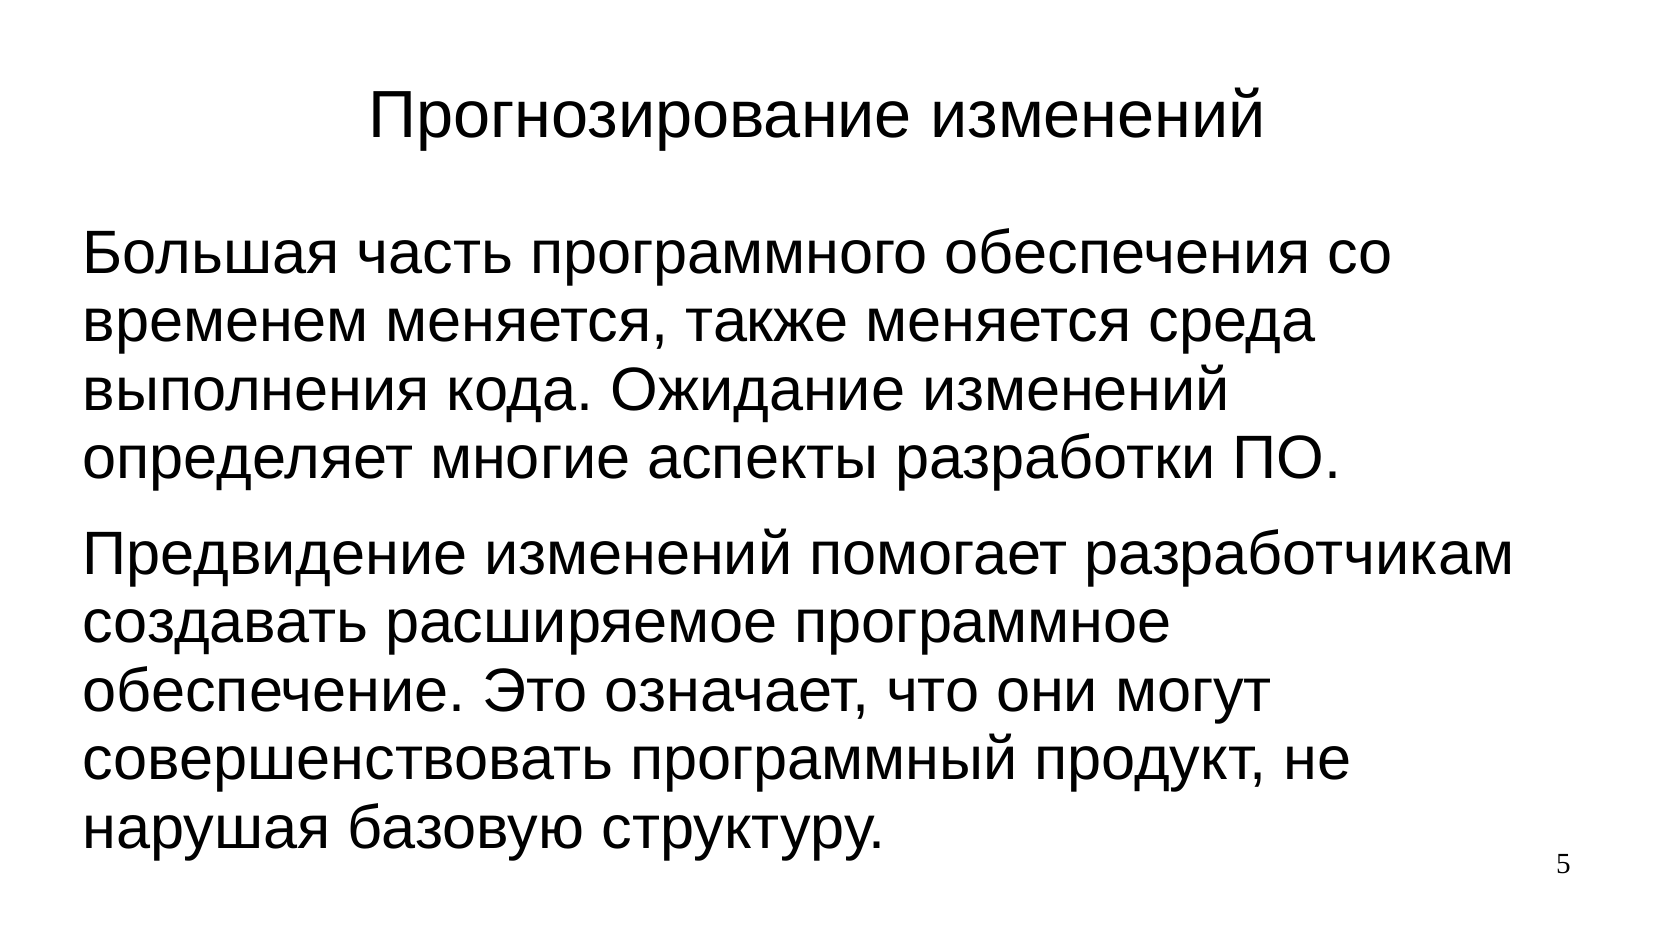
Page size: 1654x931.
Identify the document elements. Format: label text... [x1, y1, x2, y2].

list Большая часть программного обеспечения со временем меняется, также меняется среда выполнения кода. Ожидание изменений определяет многие аспекты разработки ПО. Предвидение изменений помогает разработчикам создавать расширяемое программное обеспечение. Это означает, что они могут совершенствовать программный продукт, не нарушая базовую структуру. [82, 217, 1571, 862]
title Прогнозирование изменений [82, 37, 1571, 193]
